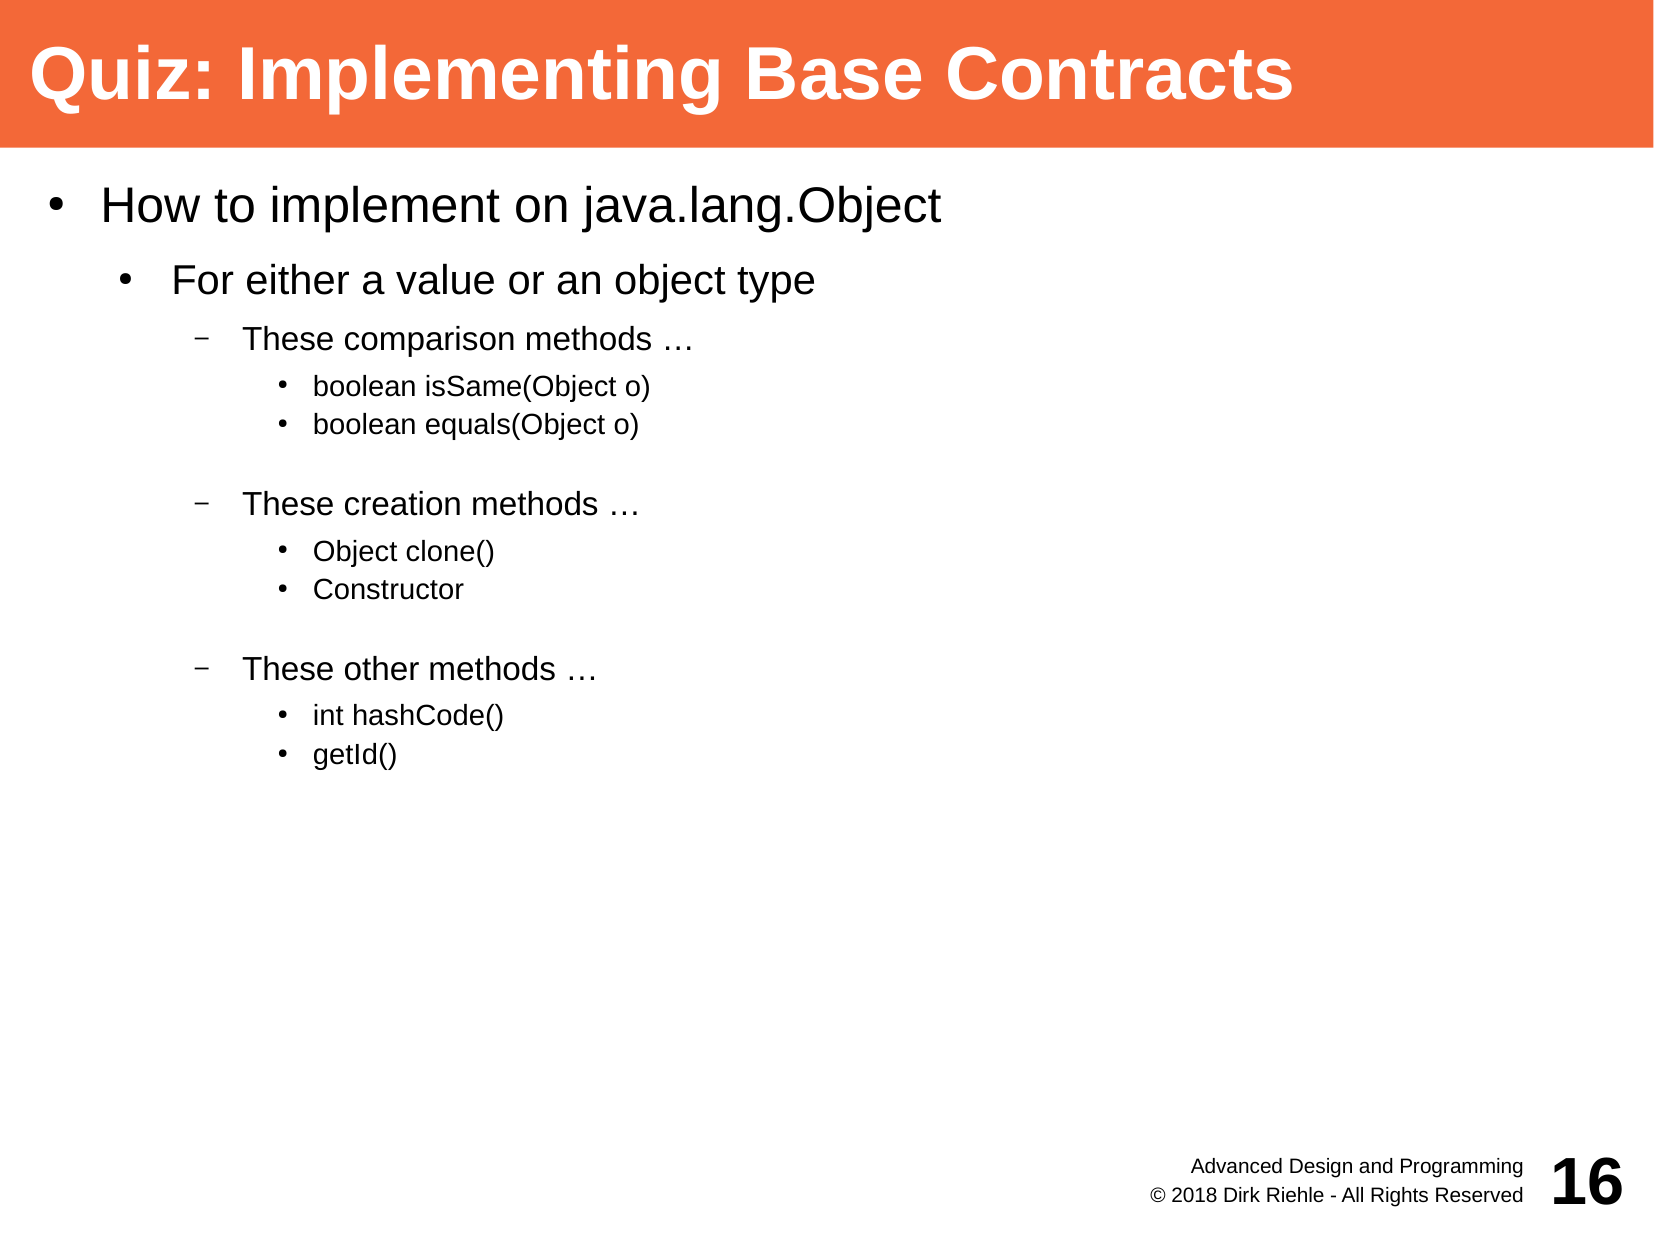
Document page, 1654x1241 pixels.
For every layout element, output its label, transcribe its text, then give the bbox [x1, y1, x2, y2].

title Quiz: Implementing Base Contracts [0, 0, 1654, 148]
list How to implement on java.lang.Object For either a value or an object type These comparison methods … boolean isSame(Object o) boolean equals(Object o) These creation methods … Object clone() Constructor These other methods … int hashCode() getId() [29, 177, 1625, 1063]
